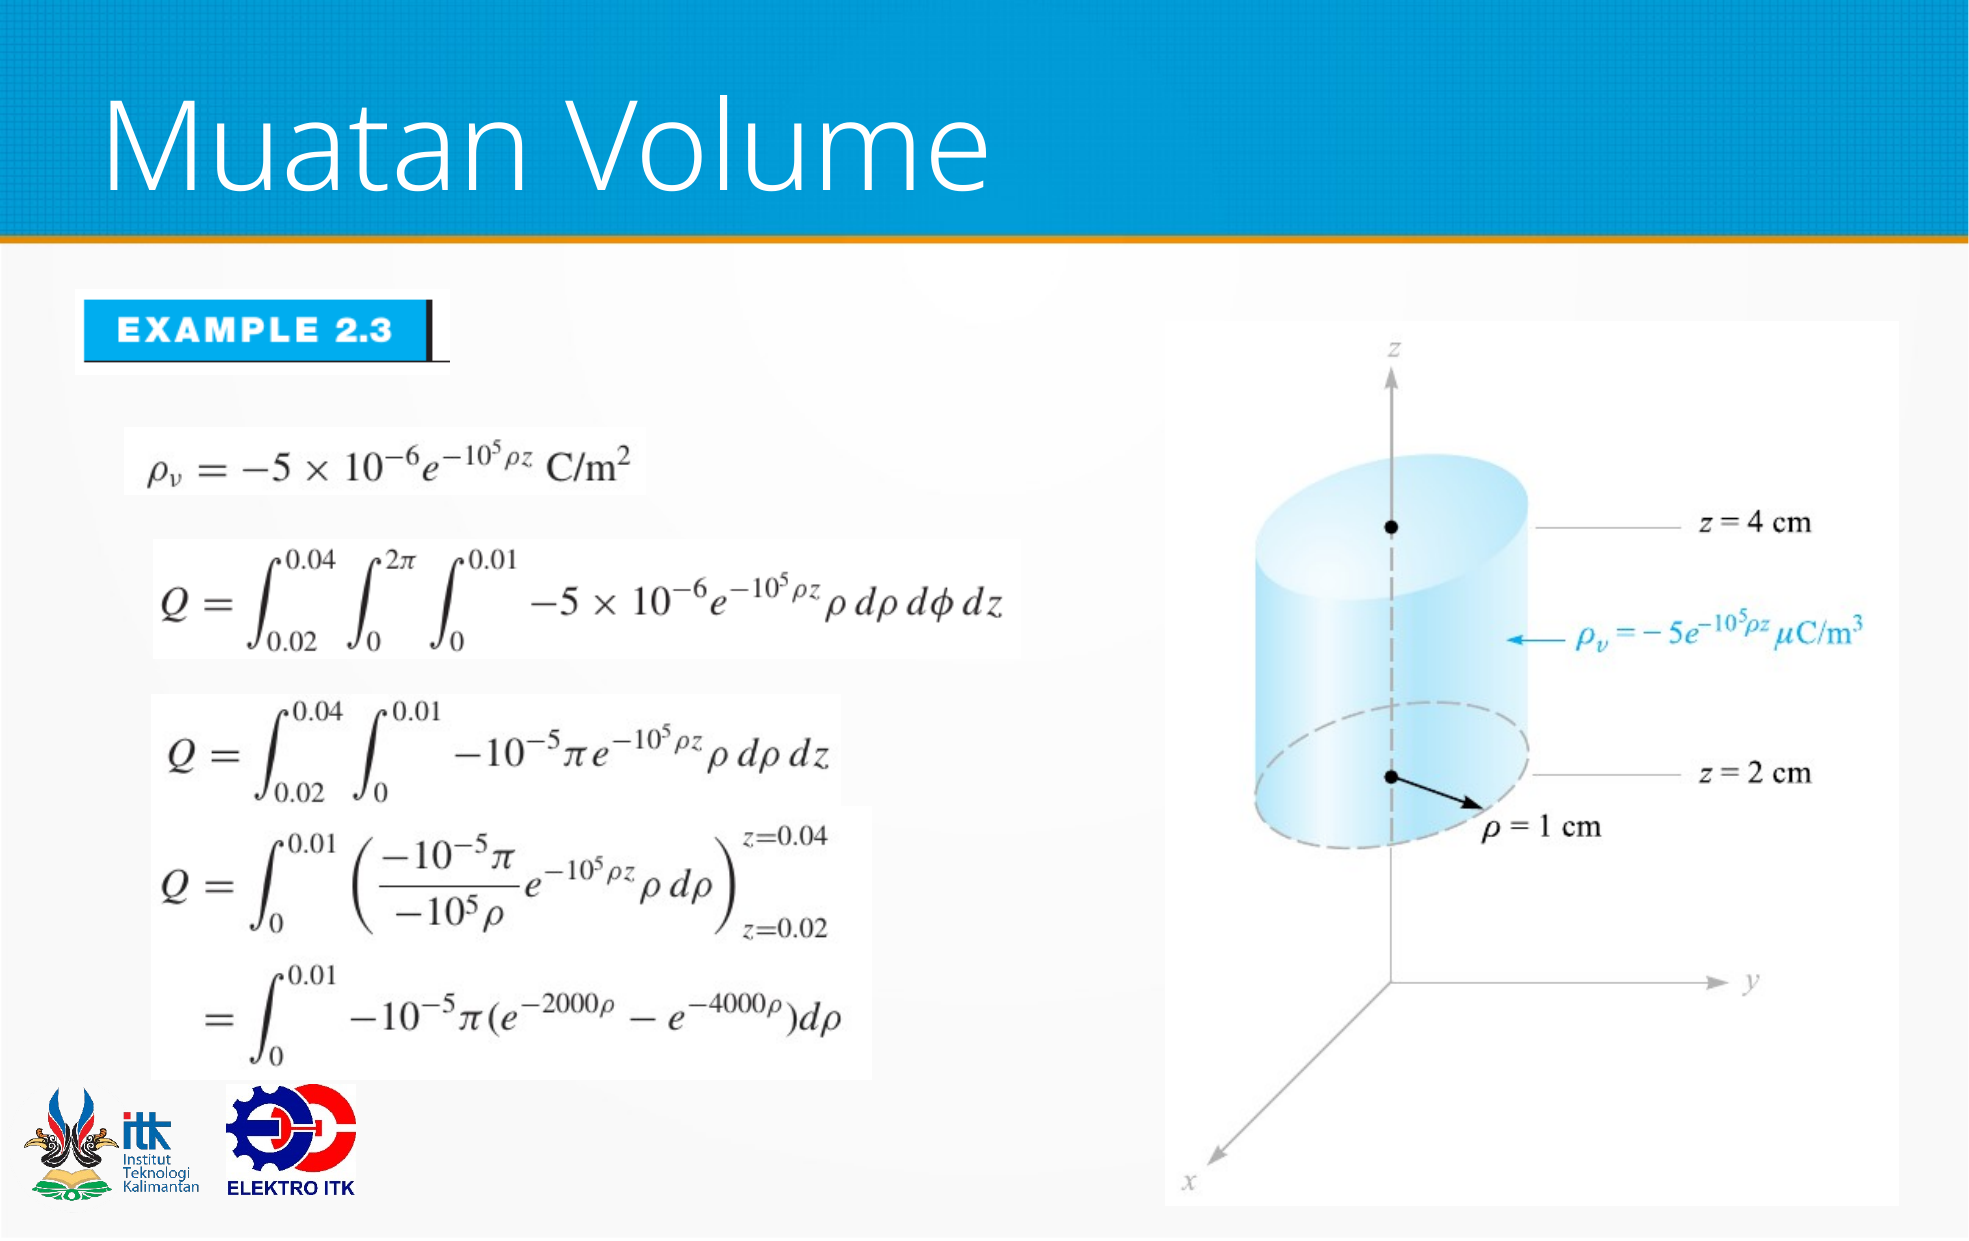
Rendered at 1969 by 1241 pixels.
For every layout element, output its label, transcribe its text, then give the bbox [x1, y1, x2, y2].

title Muatan Volume [98, 19, 1870, 227]
picture [0, 233, 1969, 1241]
